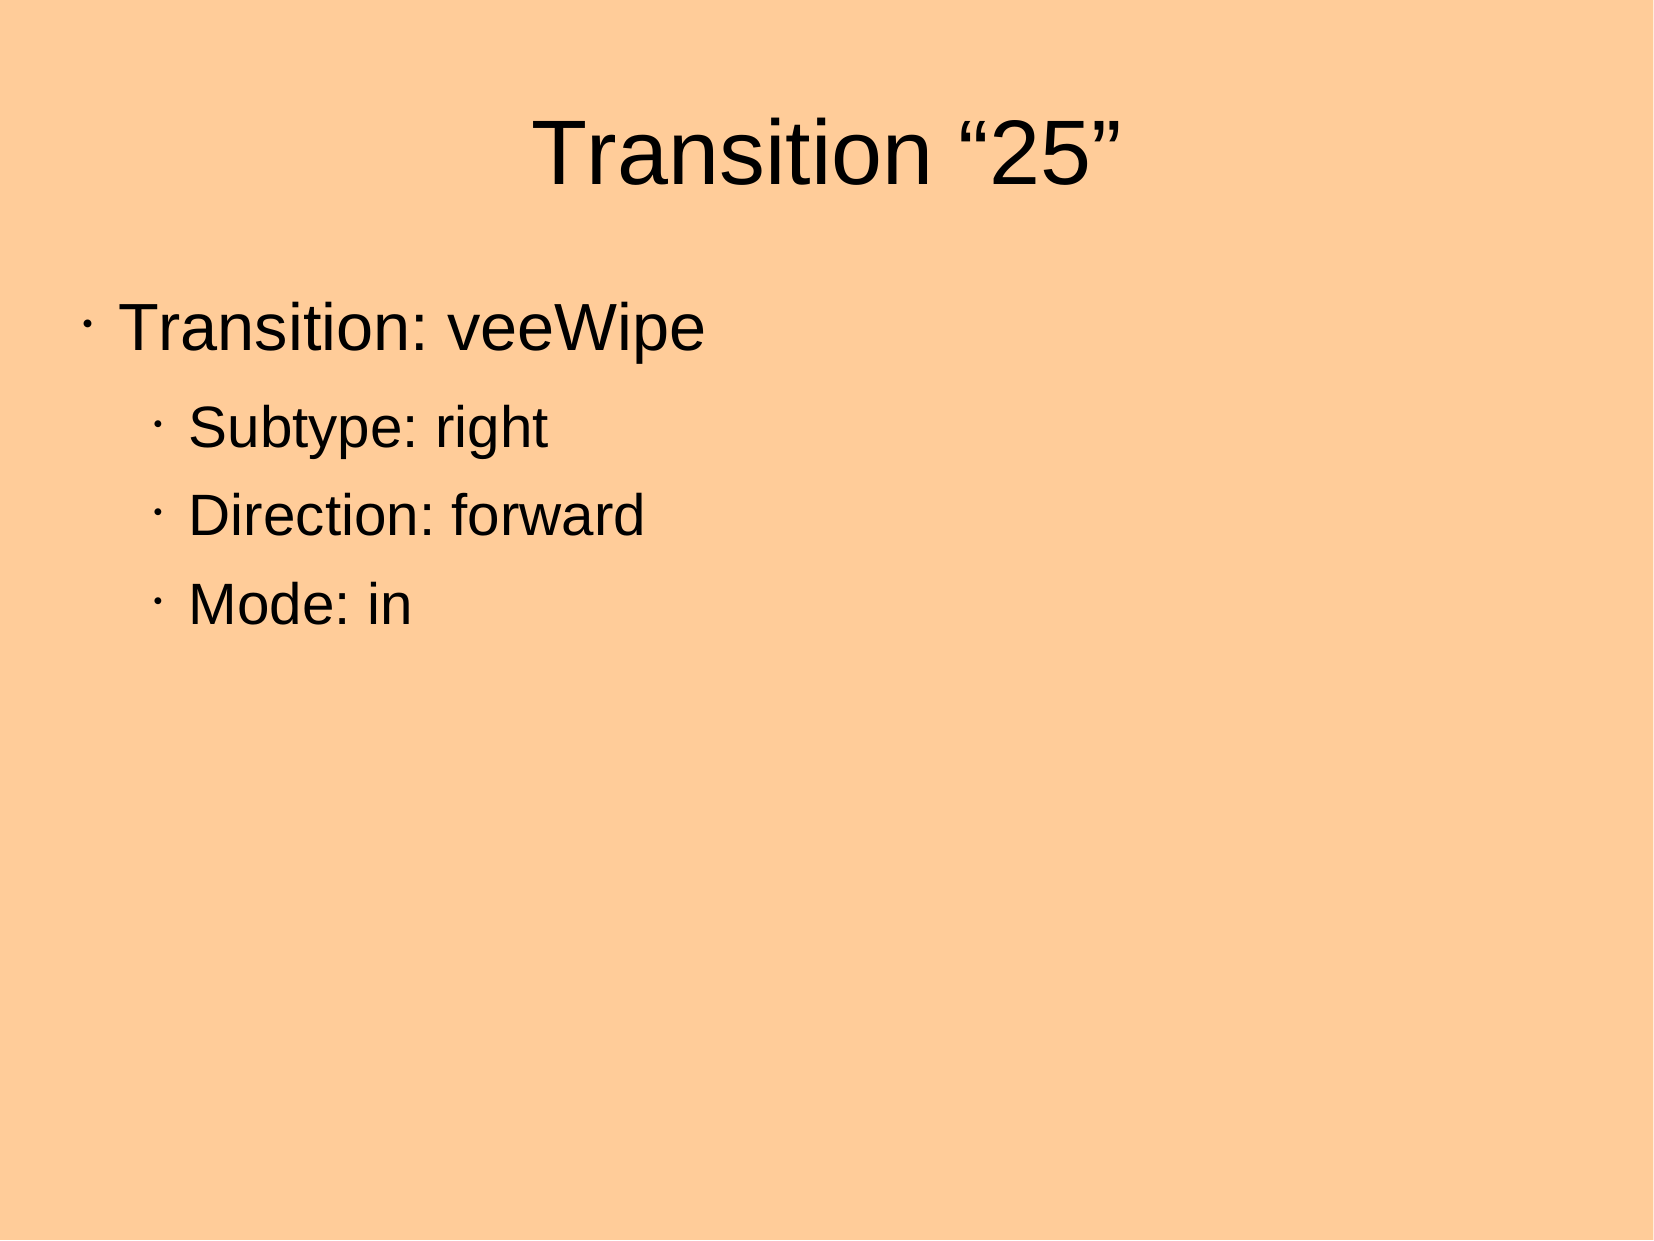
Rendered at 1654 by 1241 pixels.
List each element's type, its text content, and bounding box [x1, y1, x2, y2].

title Transition “25” [82, 49, 1571, 257]
list Transition: veeWipe Subtype: right Direction: forward Mode: in [82, 290, 1571, 1080]
